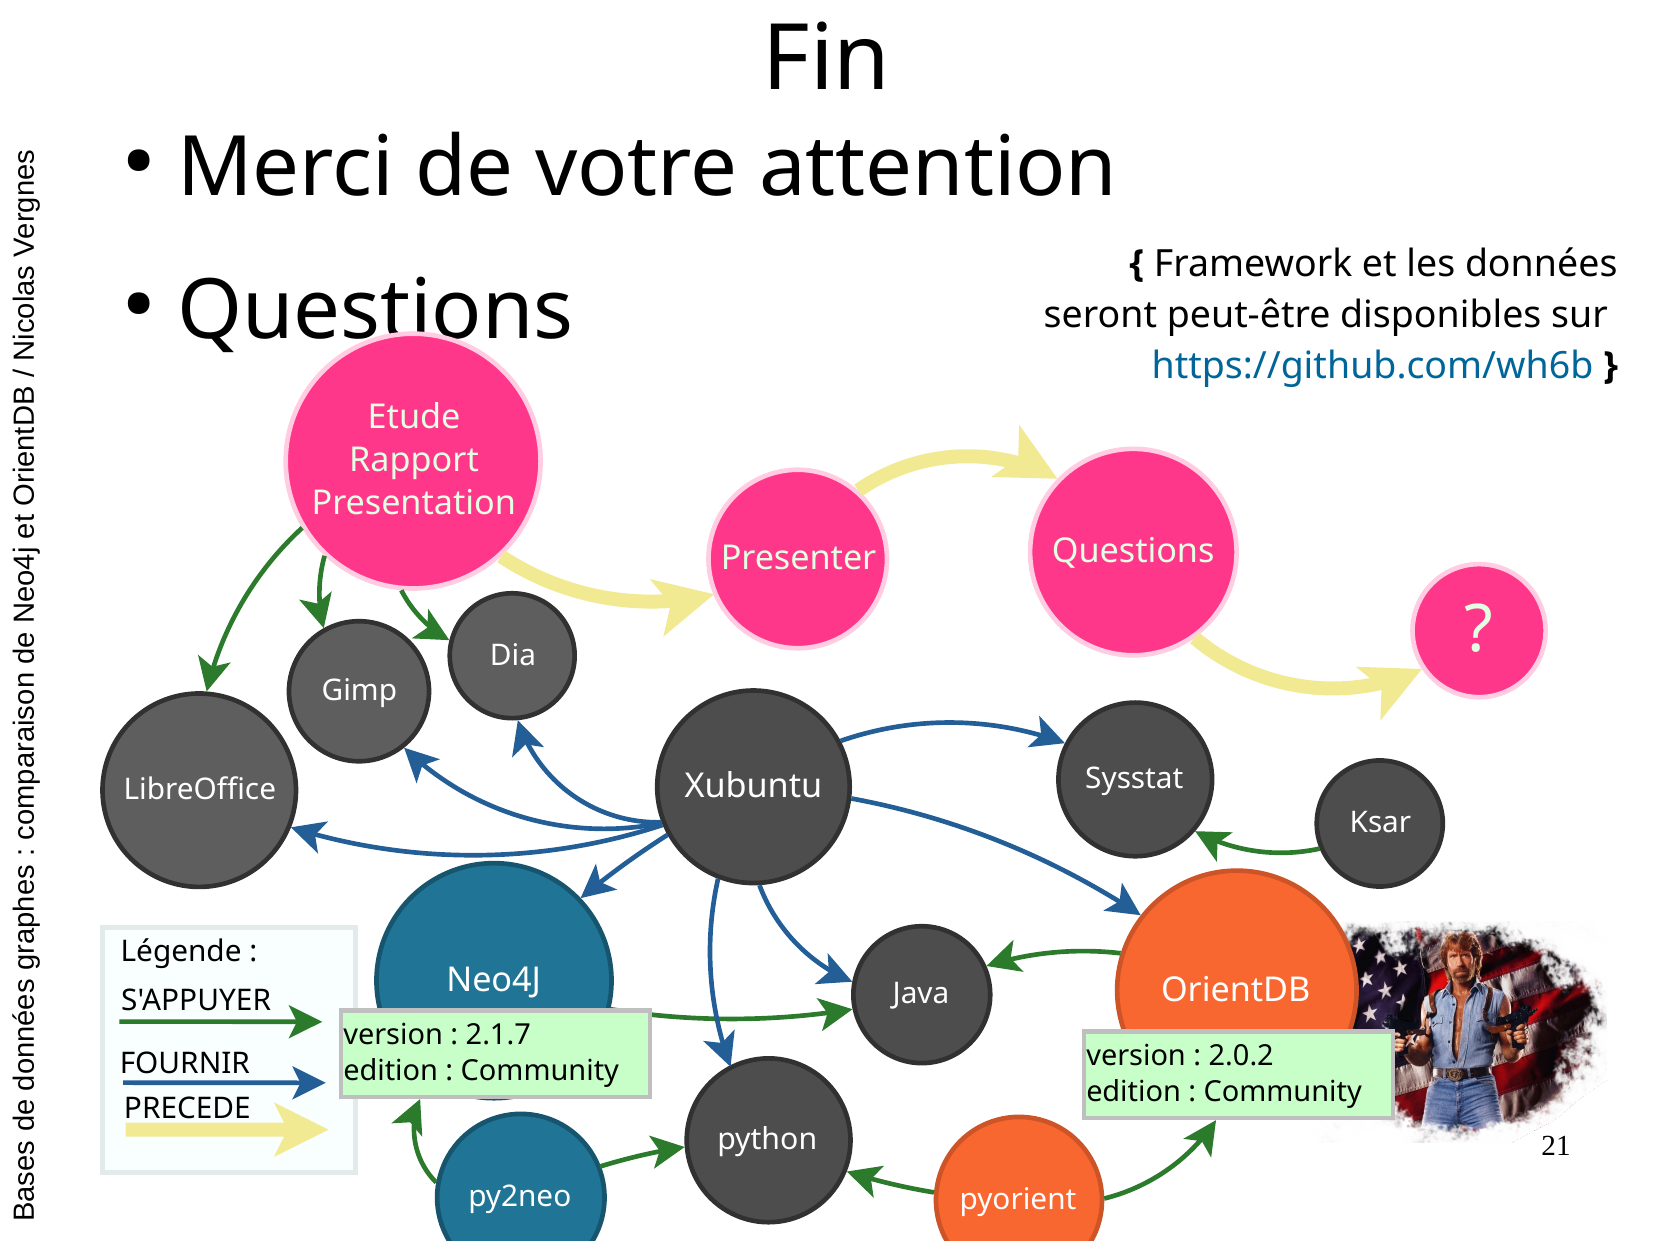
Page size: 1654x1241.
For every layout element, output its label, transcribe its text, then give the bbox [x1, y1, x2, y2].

picture [94, 330, 1607, 1241]
title Fin [82, 0, 1571, 108]
text_box Bases de données graphes : comparaison de Neo4j et OrientDB / Nicolas Vergnes [0, 133, 48, 1237]
list { Framework et les données seront peut-être disponibles sur https://github.com/wh6b } [968, 236, 1619, 414]
list Merci de votre attention Questions [106, 106, 1548, 330]
